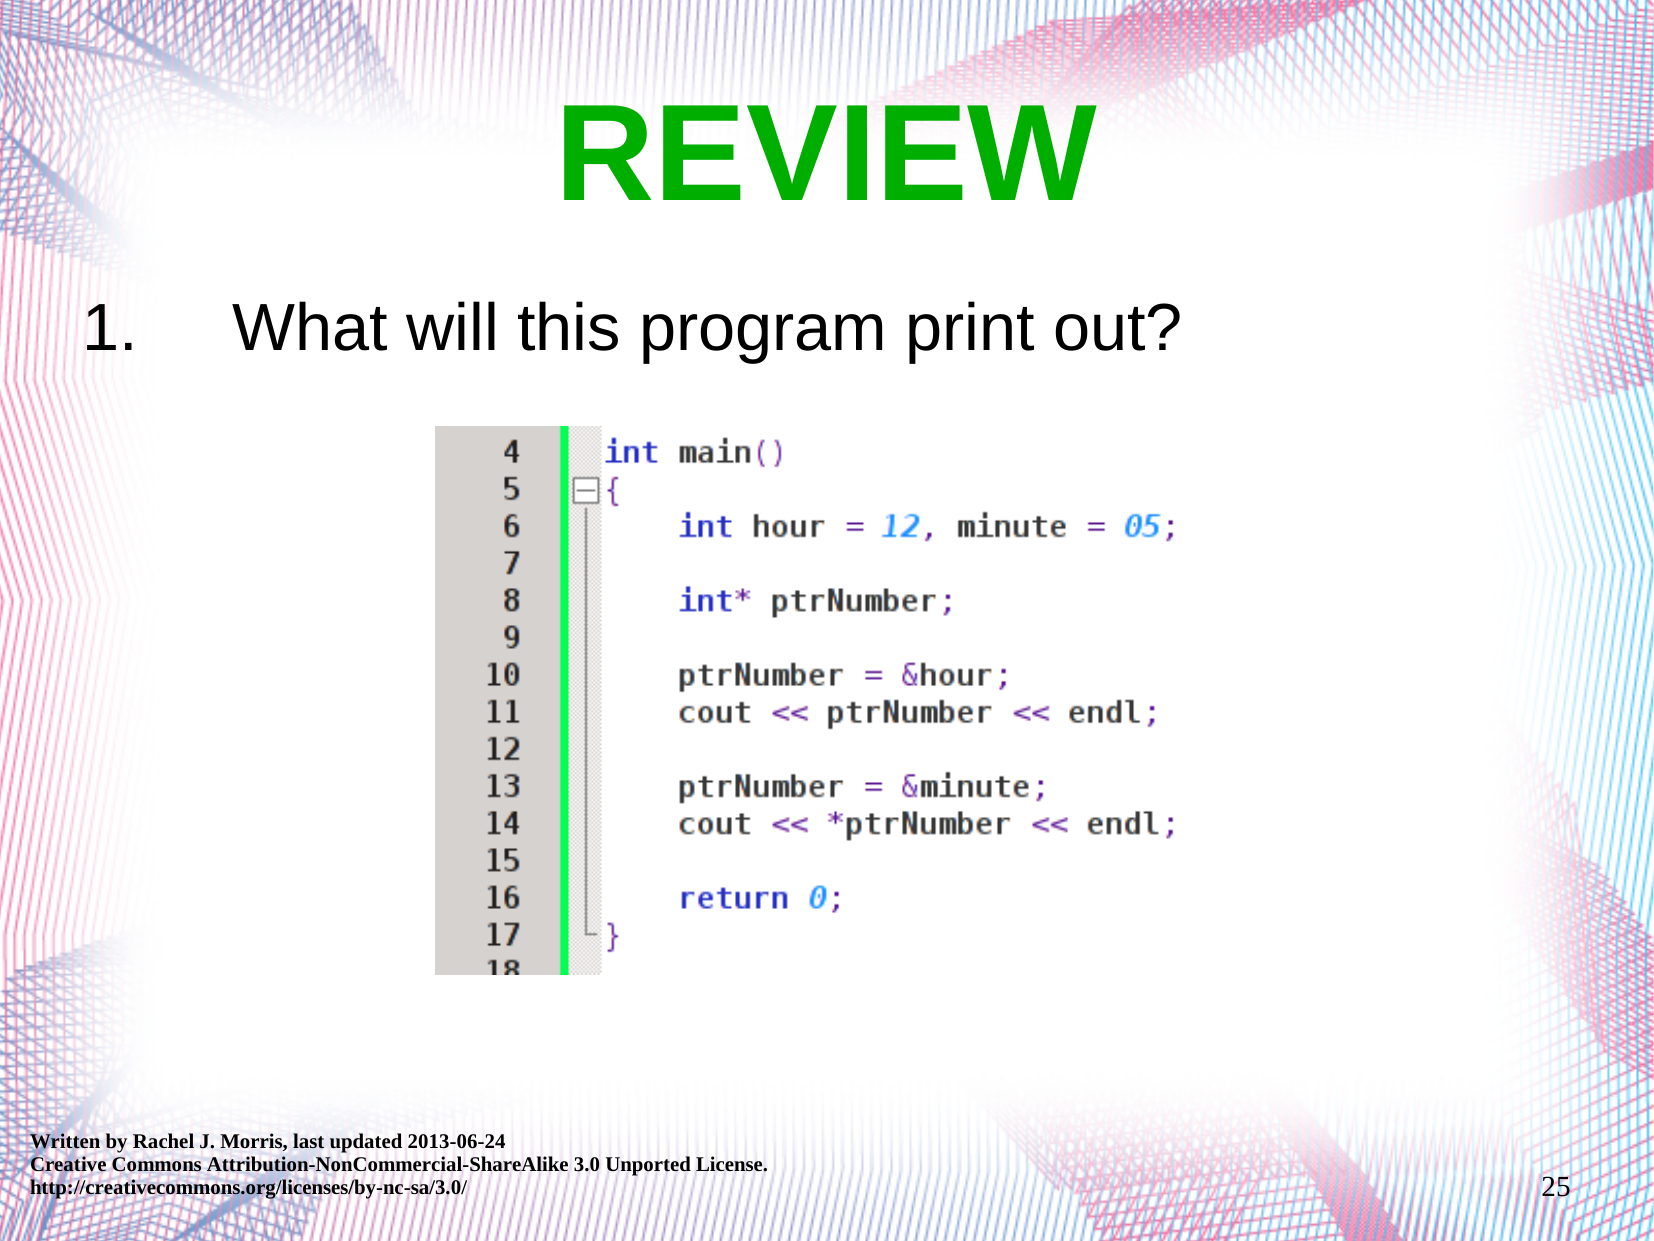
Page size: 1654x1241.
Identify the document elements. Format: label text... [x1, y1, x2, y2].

picture [0, 0, 1654, 1241]
title REVIEW [82, 49, 1571, 257]
list 1. What will this program print out? [82, 290, 1571, 1010]
